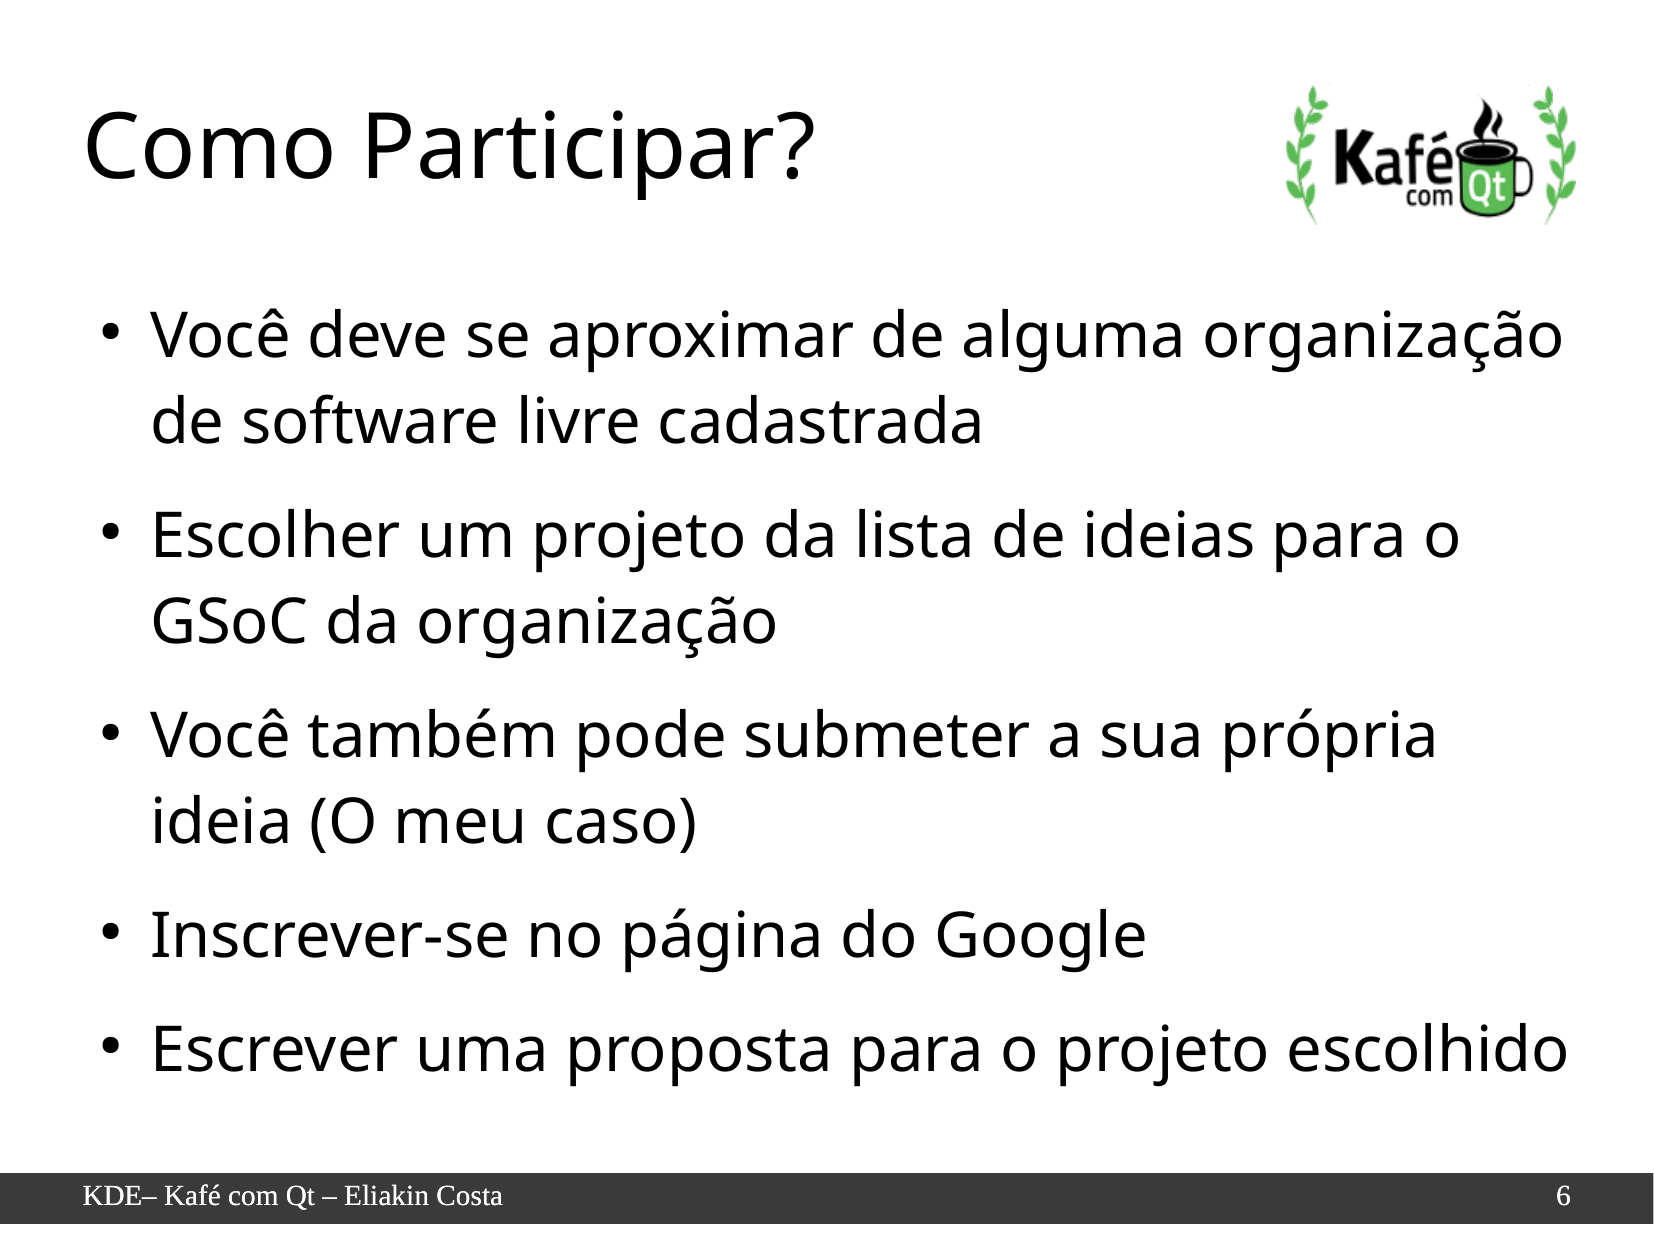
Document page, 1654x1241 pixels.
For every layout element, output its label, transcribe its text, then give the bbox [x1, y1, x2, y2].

picture [1286, 83, 1576, 225]
list Você deve se aproximar de alguma organização de software livre cadastrada Escolher um projeto da lista de ideias para o GSoC da organização Você também pode submeter a sua própria ideia (O meu caso) Inscrever-se no página do Google Escrever uma proposta para o projeto escolhido [82, 290, 1571, 1156]
title Como Participar? [82, 30, 1276, 257]
